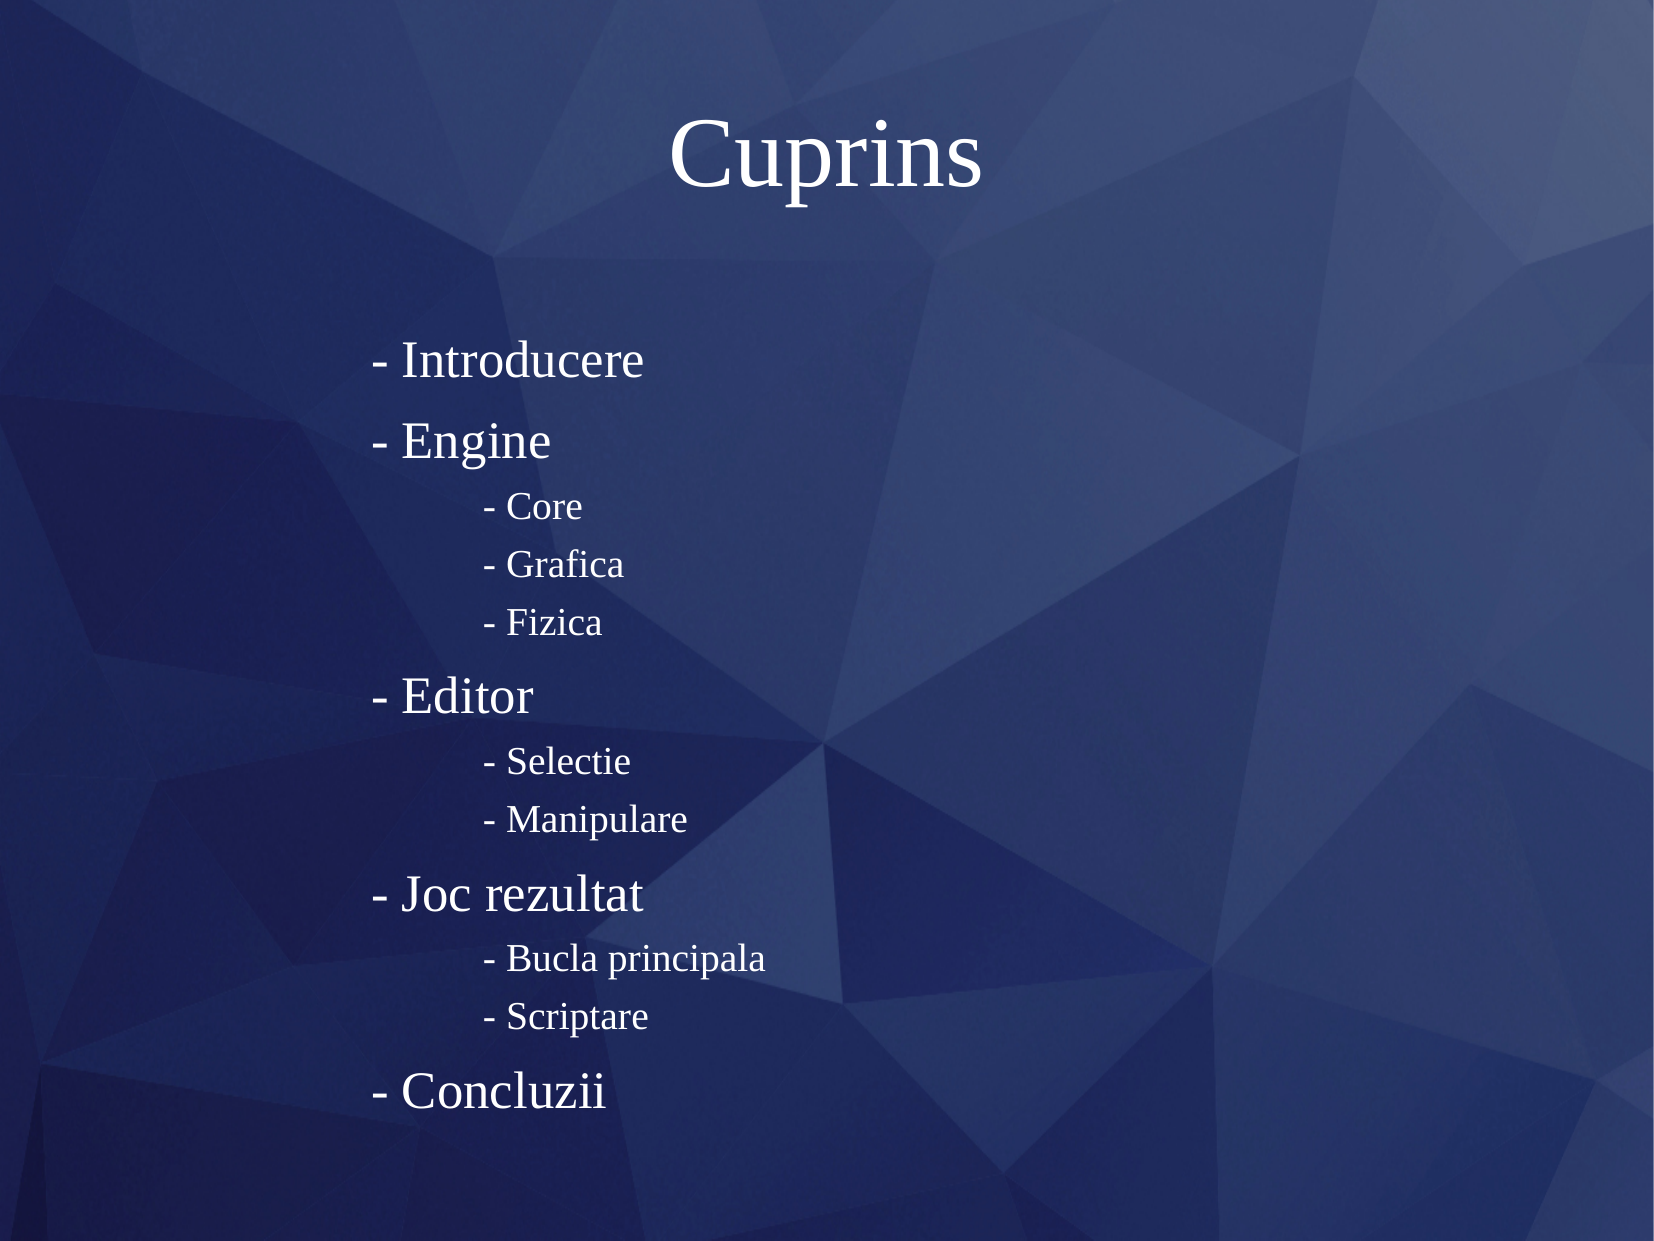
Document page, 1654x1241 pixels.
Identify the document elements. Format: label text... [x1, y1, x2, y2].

picture [0, 0, 1654, 1241]
title Cuprins [82, 49, 1571, 257]
list - Introducere - Engine - Core - Grafica - Fizica - Editor - Selectie - Manipulare - Joc rezultat - Bucla principala - Scriptare - Concluzii [315, 330, 1141, 1126]
